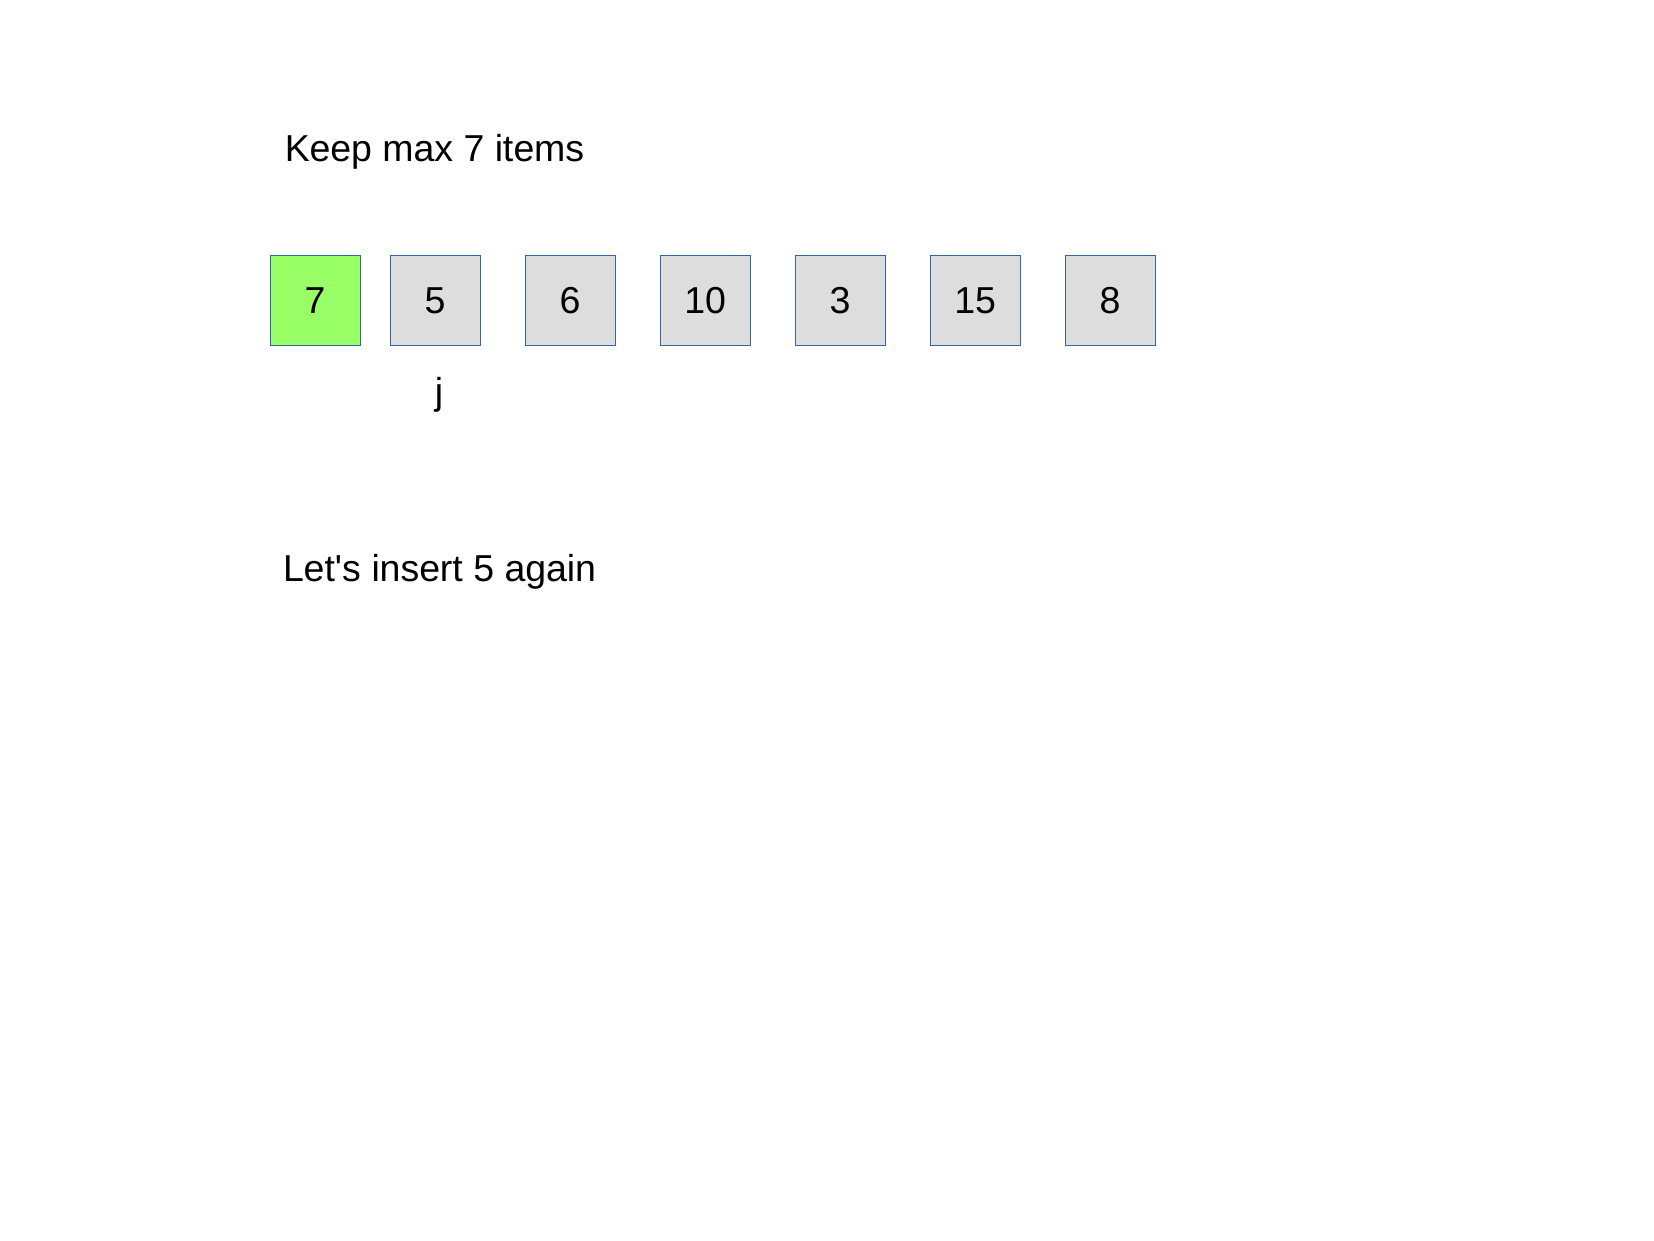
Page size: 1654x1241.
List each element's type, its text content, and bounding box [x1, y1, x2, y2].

text_box j [420, 363, 458, 421]
text_box 15 [930, 255, 1021, 346]
text_box 10 [660, 255, 751, 346]
text_box 5 [390, 255, 481, 346]
text_box 3 [795, 255, 886, 346]
text_box Keep max 7 items [270, 120, 600, 177]
text_box 7 [270, 255, 361, 346]
text_box 8 [1065, 255, 1156, 346]
text_box 6 [525, 255, 616, 346]
text_box Let's insert 5 again [268, 540, 611, 597]
